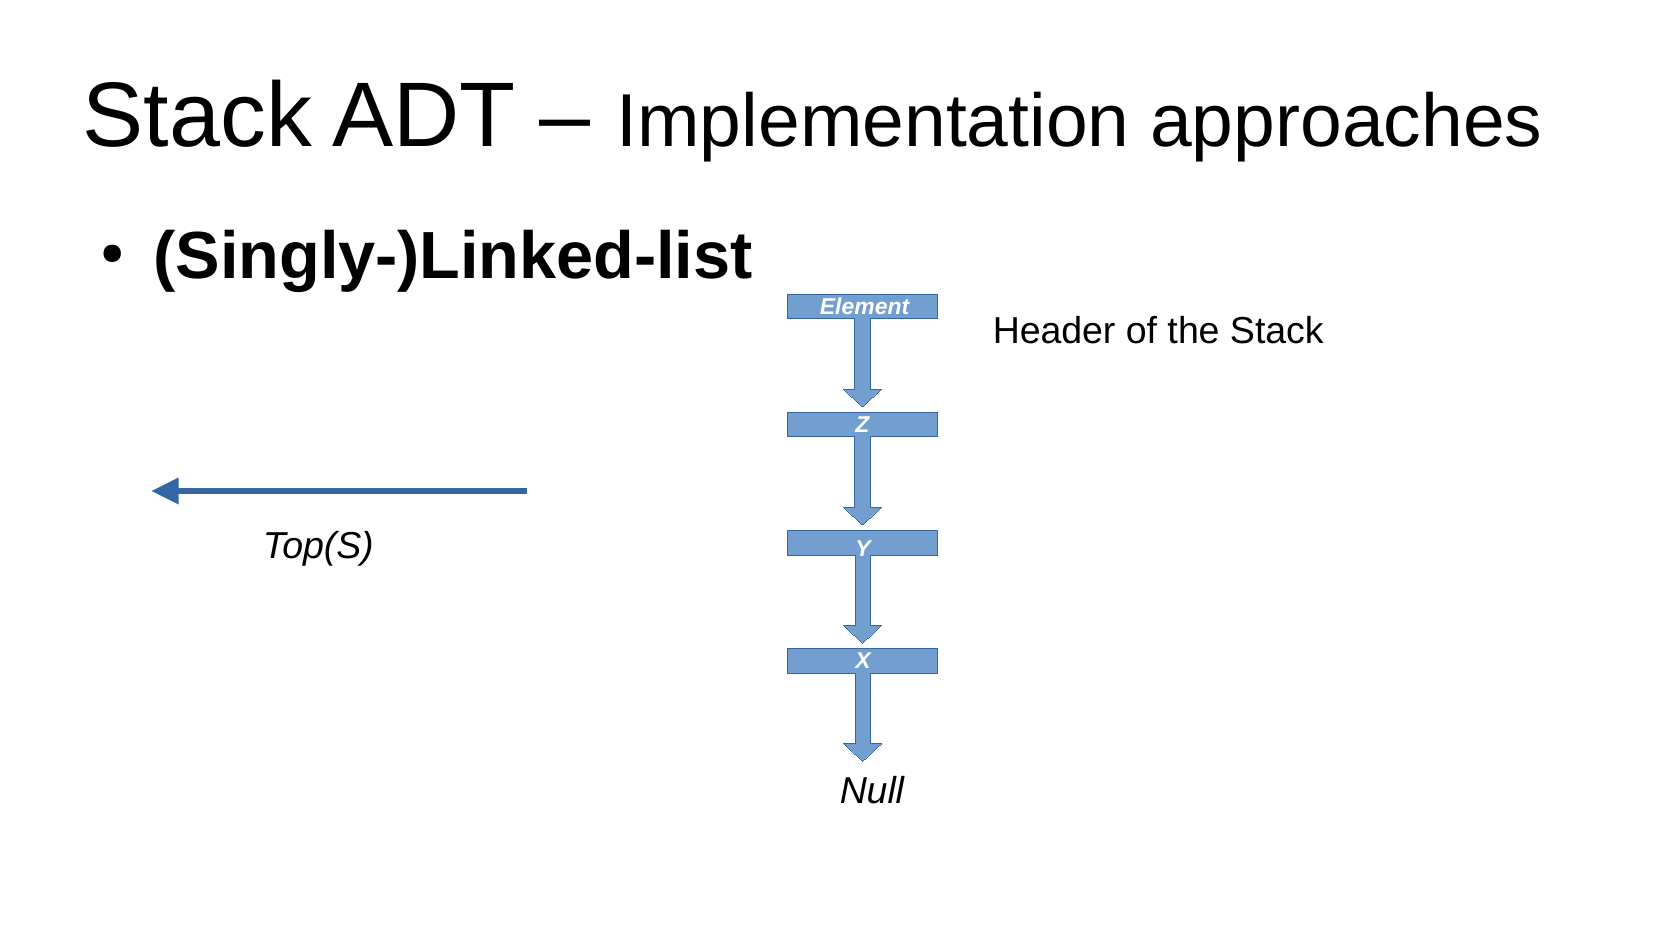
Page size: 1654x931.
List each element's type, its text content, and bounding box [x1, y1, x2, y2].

text_box Header of the Stack [978, 301, 1340, 359]
text_box Null [825, 761, 920, 819]
text_box [843, 569, 882, 640]
text_box Element [805, 286, 956, 327]
text_box X [840, 640, 991, 682]
text_box [787, 530, 840, 556]
text_box [843, 682, 882, 762]
text_box Y [840, 528, 991, 569]
text_box [787, 294, 805, 319]
text_box [843, 327, 882, 404]
text_box [843, 445, 882, 525]
text_box Z [840, 404, 991, 445]
title Stack ADT – Implementation approaches [82, 37, 1571, 193]
text_box Top(S) [248, 516, 389, 574]
text_box [787, 648, 840, 674]
list (Singly-)Linked-list [82, 217, 1571, 758]
text_box [787, 412, 840, 437]
